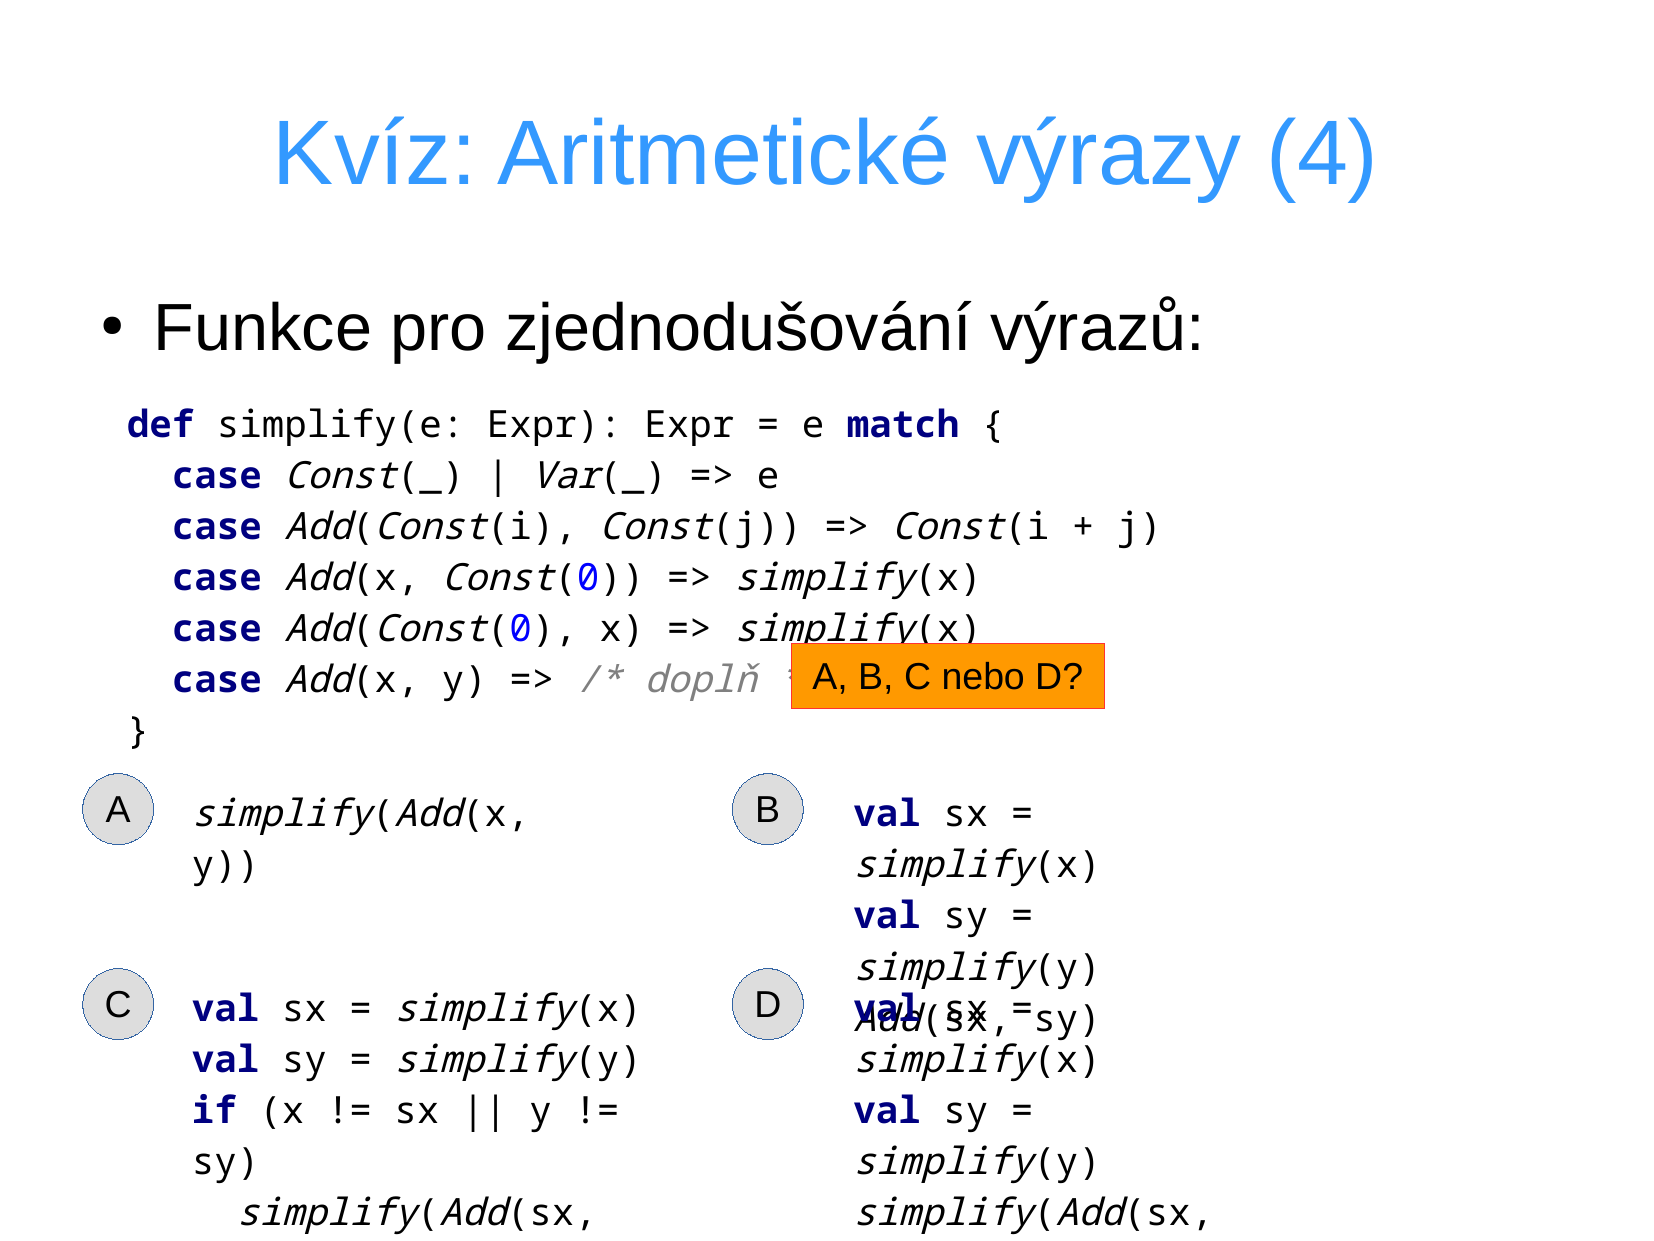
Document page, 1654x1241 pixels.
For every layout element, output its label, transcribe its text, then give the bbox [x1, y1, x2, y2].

text_box C [82, 968, 154, 1040]
text_box simplify(Add(x, y)) [177, 779, 603, 839]
text_box A [82, 773, 154, 845]
text_box D [732, 968, 804, 1040]
text_box def simplify(e: Expr): Expr = e match { case Const(_) | Var(_) => e case Add(Const(i), Const(j)) => Const(i + j) case Add(x, Const(0)) => simplify(x) case Add(Const(0), x) => simplify(x) case Add(x, y) => /* doplň */ } [112, 389, 1436, 757]
text_box val sx = simplify(x) val sy = simplify(y) simplify(Add(sx, sy)) [838, 974, 1300, 1122]
text_box A, B, C nebo D? [791, 643, 1105, 709]
text_box val sx = simplify(x) val sy = simplify(y) Add(sx, sy) [838, 779, 1300, 927]
title Kvíz: Aritmetické výrazy (4) [82, 49, 1571, 257]
text_box val sx = simplify(x) val sy = simplify(y) if (x != sx || y != sy) simplify(Add(sx, sy)) else e [177, 974, 703, 1210]
text_box B [732, 773, 804, 845]
list Funkce pro zjednodušování výrazů: [82, 290, 1571, 1010]
